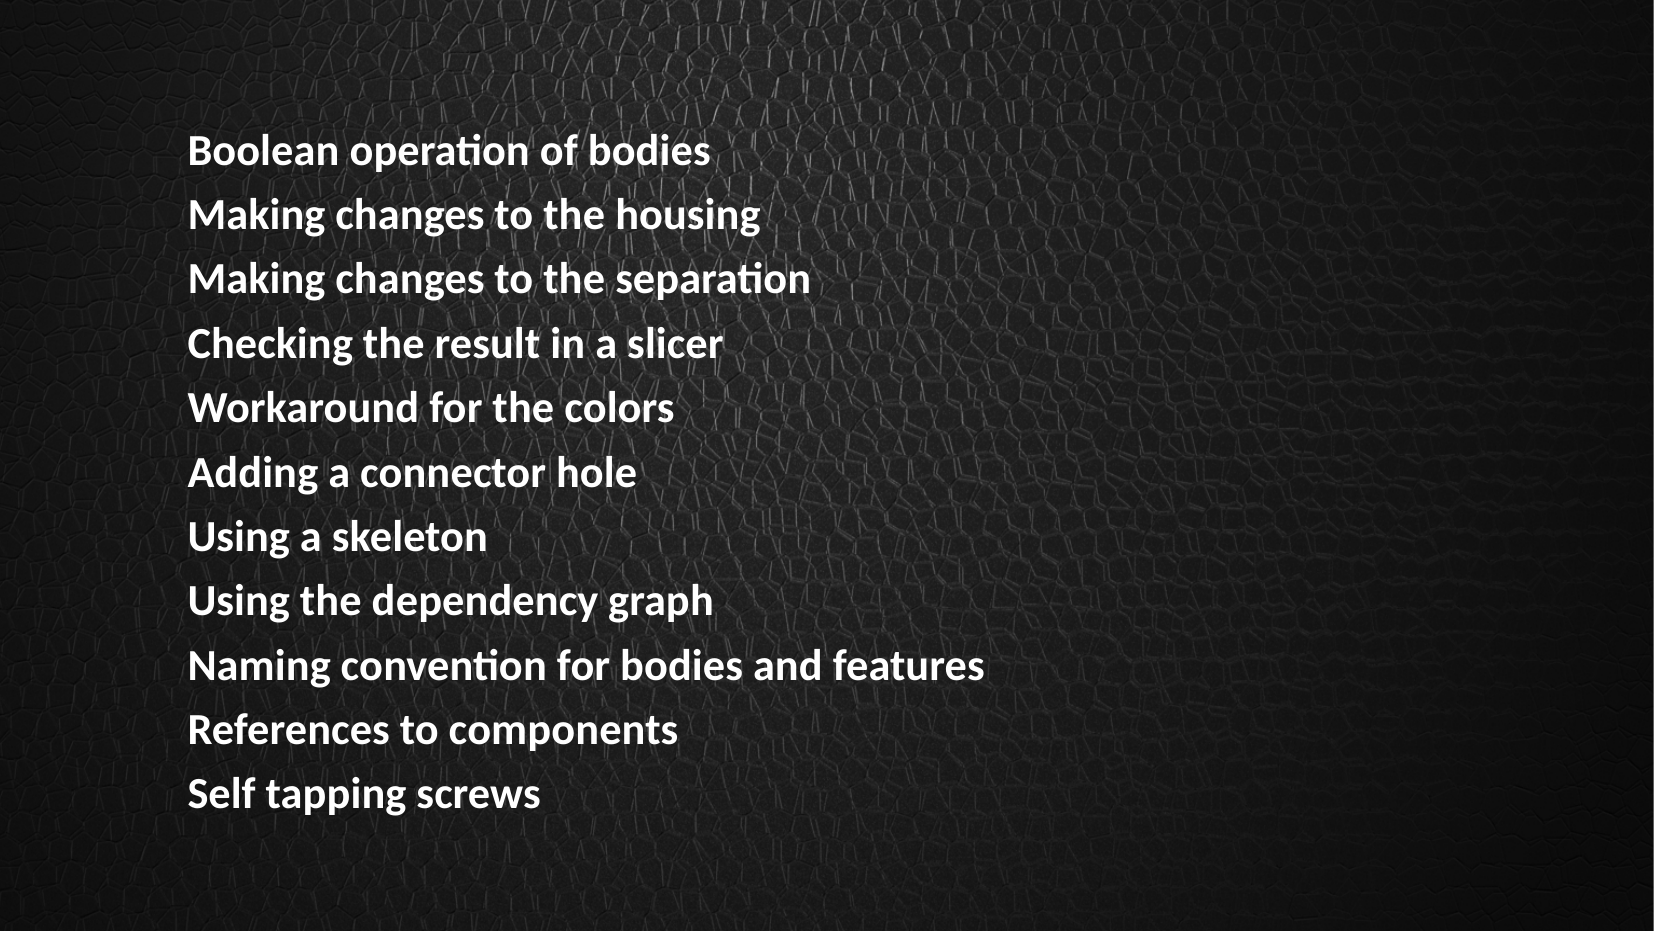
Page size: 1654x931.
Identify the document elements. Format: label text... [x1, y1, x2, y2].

list Boolean operation of bodies Making changes to the housing Making changes to the separation Checking the result in a slicer Workaround for the colors Adding a connector hole Using a skeleton Using the dependency graph Naming convention for bodies and features References to components Self tapping screws [187, 131, 1576, 826]
picture [0, 0, 1654, 931]
